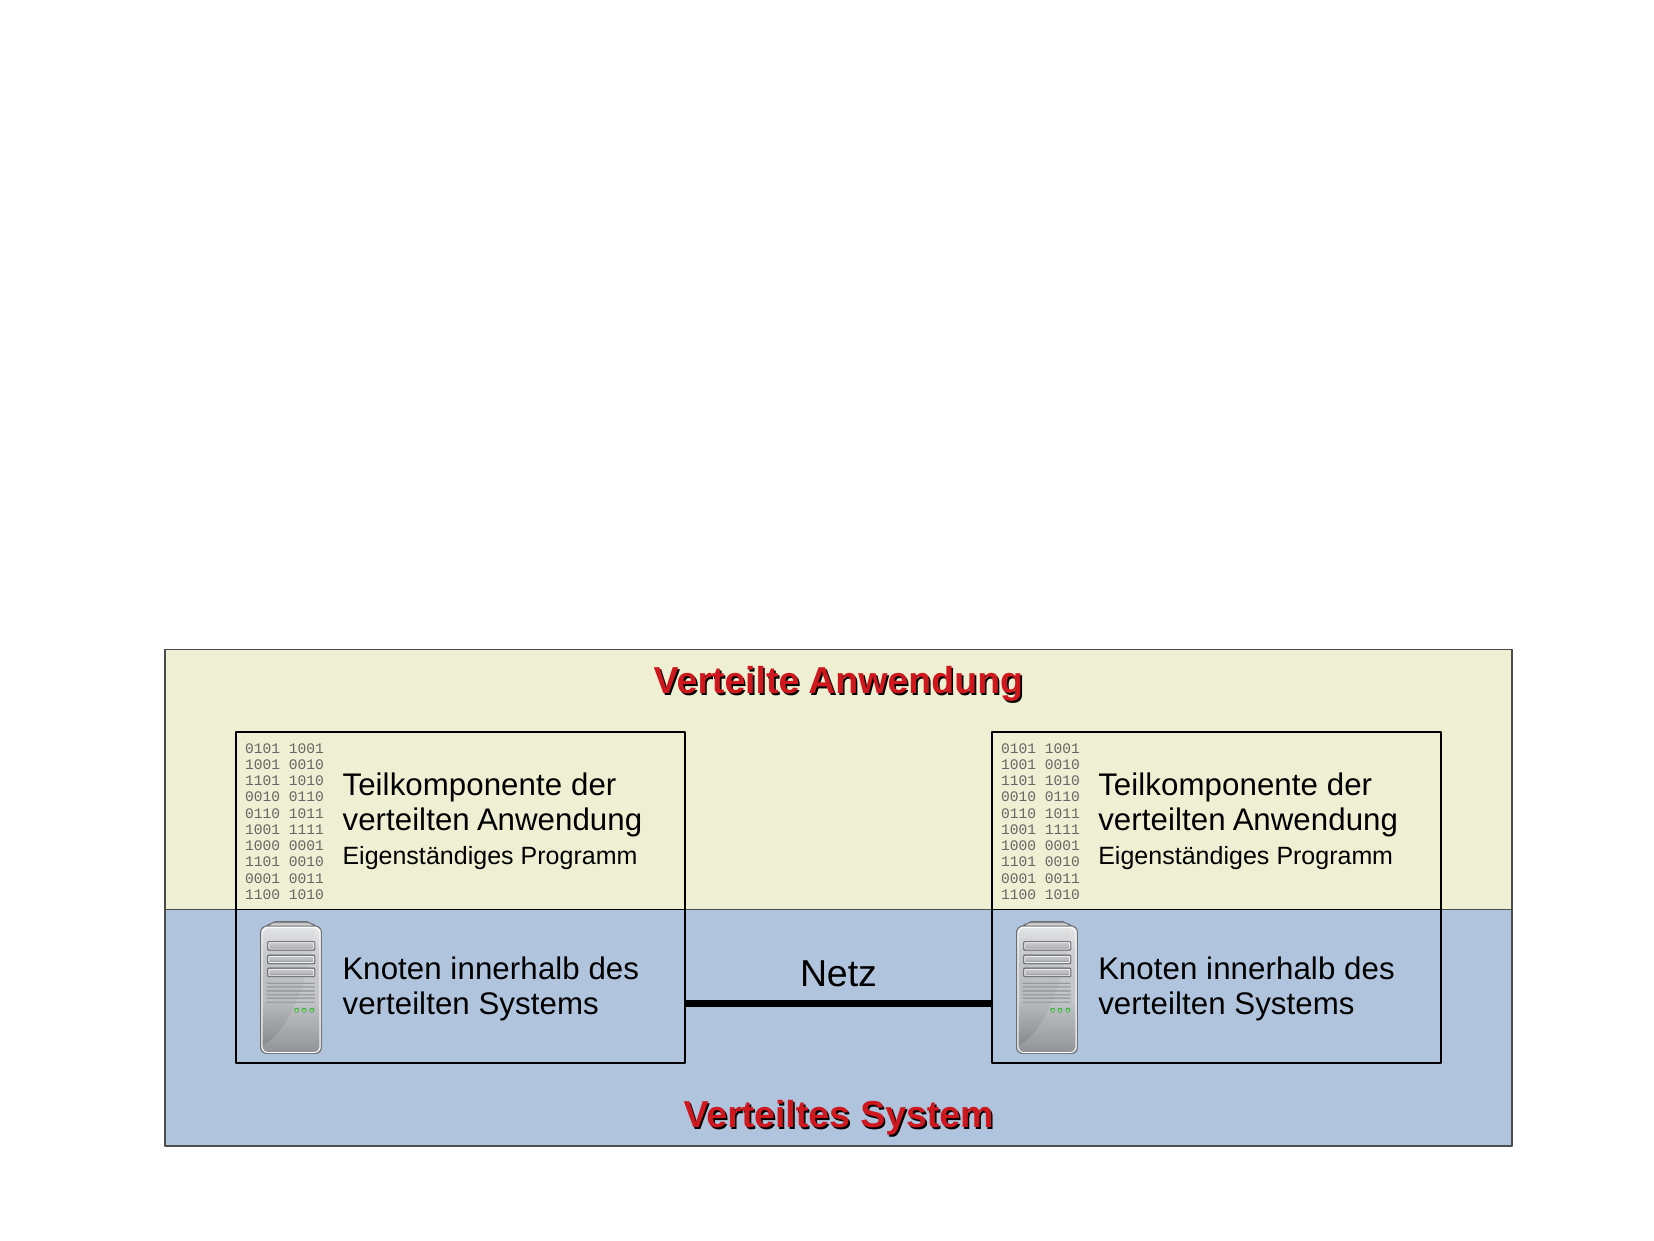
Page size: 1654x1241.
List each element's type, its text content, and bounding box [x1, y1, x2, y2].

picture [260, 921, 322, 1054]
text_box 0101 1001 1001 0010 1101 1010 0010 0110 0110 1011 1001 1111 1000 0001 1101 0010 0001 0011 1100 1010 [992, 732, 1099, 913]
picture [1016, 921, 1078, 1054]
text_box Knoten innerhalb des verteilten Systems [1098, 951, 1396, 1022]
text_box Verteilte Anwendung [638, 651, 1039, 709]
text_box Netz [685, 944, 991, 1002]
text_box Knoten innerhalb des verteilten Systems [342, 951, 640, 1022]
text_box Teilkomponente der verteilten Anwendung Eigenständiges Programm [342, 767, 674, 898]
text_box Teilkomponente der verteilten Anwendung Eigenständiges Programm [1098, 767, 1430, 898]
text_box Verteiltes System [668, 1086, 1009, 1144]
text_box [165, 649, 1512, 1146]
text_box 0101 1001 1001 0010 1101 1010 0010 0110 0110 1011 1001 1111 1000 0001 1101 0010 0001 0011 1100 1010 [236, 732, 343, 913]
